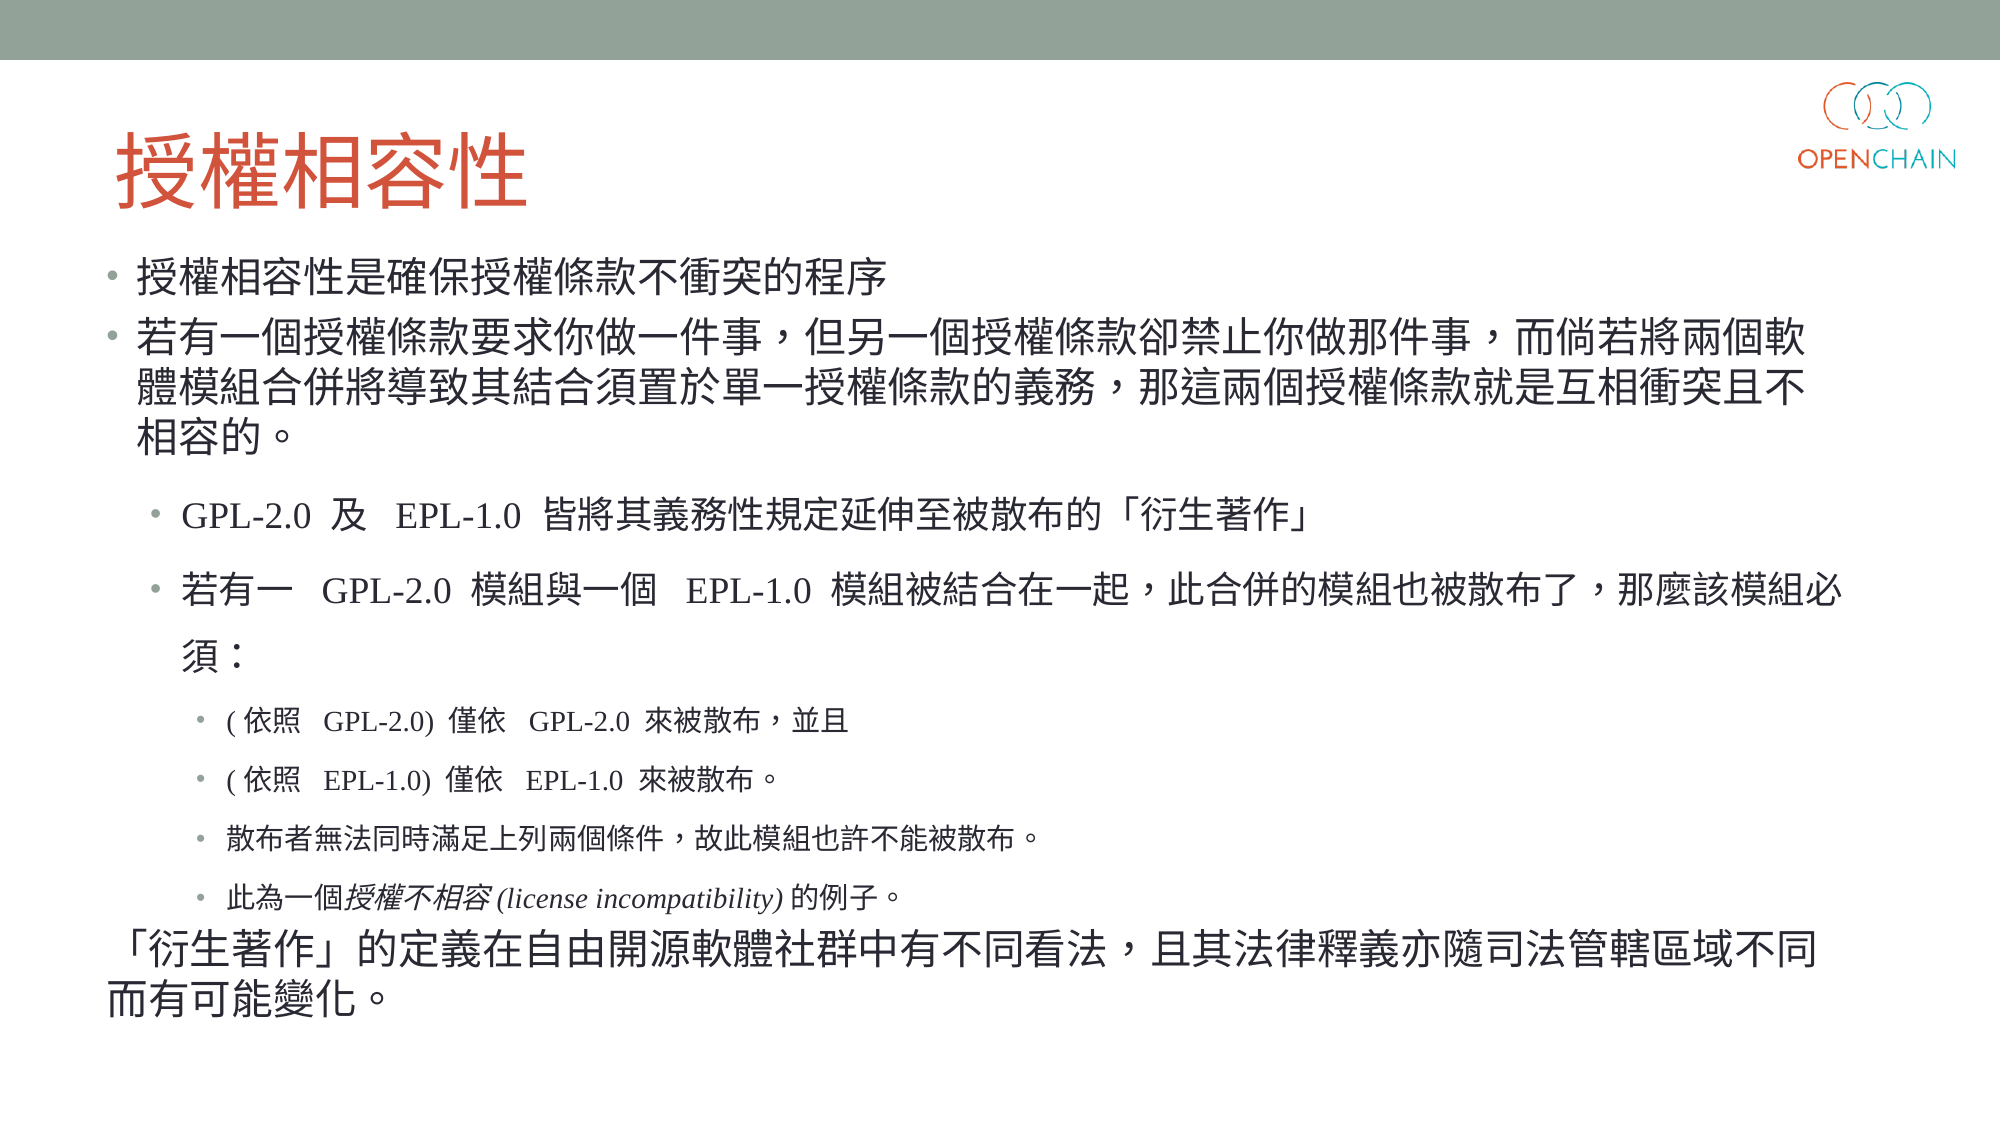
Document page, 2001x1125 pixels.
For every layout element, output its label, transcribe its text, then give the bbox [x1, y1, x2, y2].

list 授權相容性是確保授權條款不衝突的程序 若有一個授權條款要求你做一件事，但另一個授權條款卻禁止你做那件事，而倘若將兩個軟體模組合併將導致其結合須置於單一授權條款的義務，那這兩個授權條款就是互相衝突且不相容的。 GPL-2.0 及 EPL-1.0 皆將其義務性規定延伸至被散布的「衍生著作」 若有一 GPL-2.0 模組與一個 EPL-1.0 模組被結合在一起，此合併的模組也被散布了，那麼該模組必須： (依照 GPL-2.0) 僅依 GPL-2.0 來被散布，並且 (依照 EPL-1.0) 僅依 EPL-1.0 來被散布。 散布者無法同時滿足上列兩個條件，故此模組也許不能被散布。 此為一個授權不相容(license incompatibility)的例子。 「衍生著作」的定義在自由開源軟體社群中有不同看法，且其法律釋義亦隨司法管轄區域不同而有可能變化。 [91, 243, 1863, 1093]
picture [1798, 82, 1955, 169]
title 授權相容性 [99, 87, 1900, 250]
